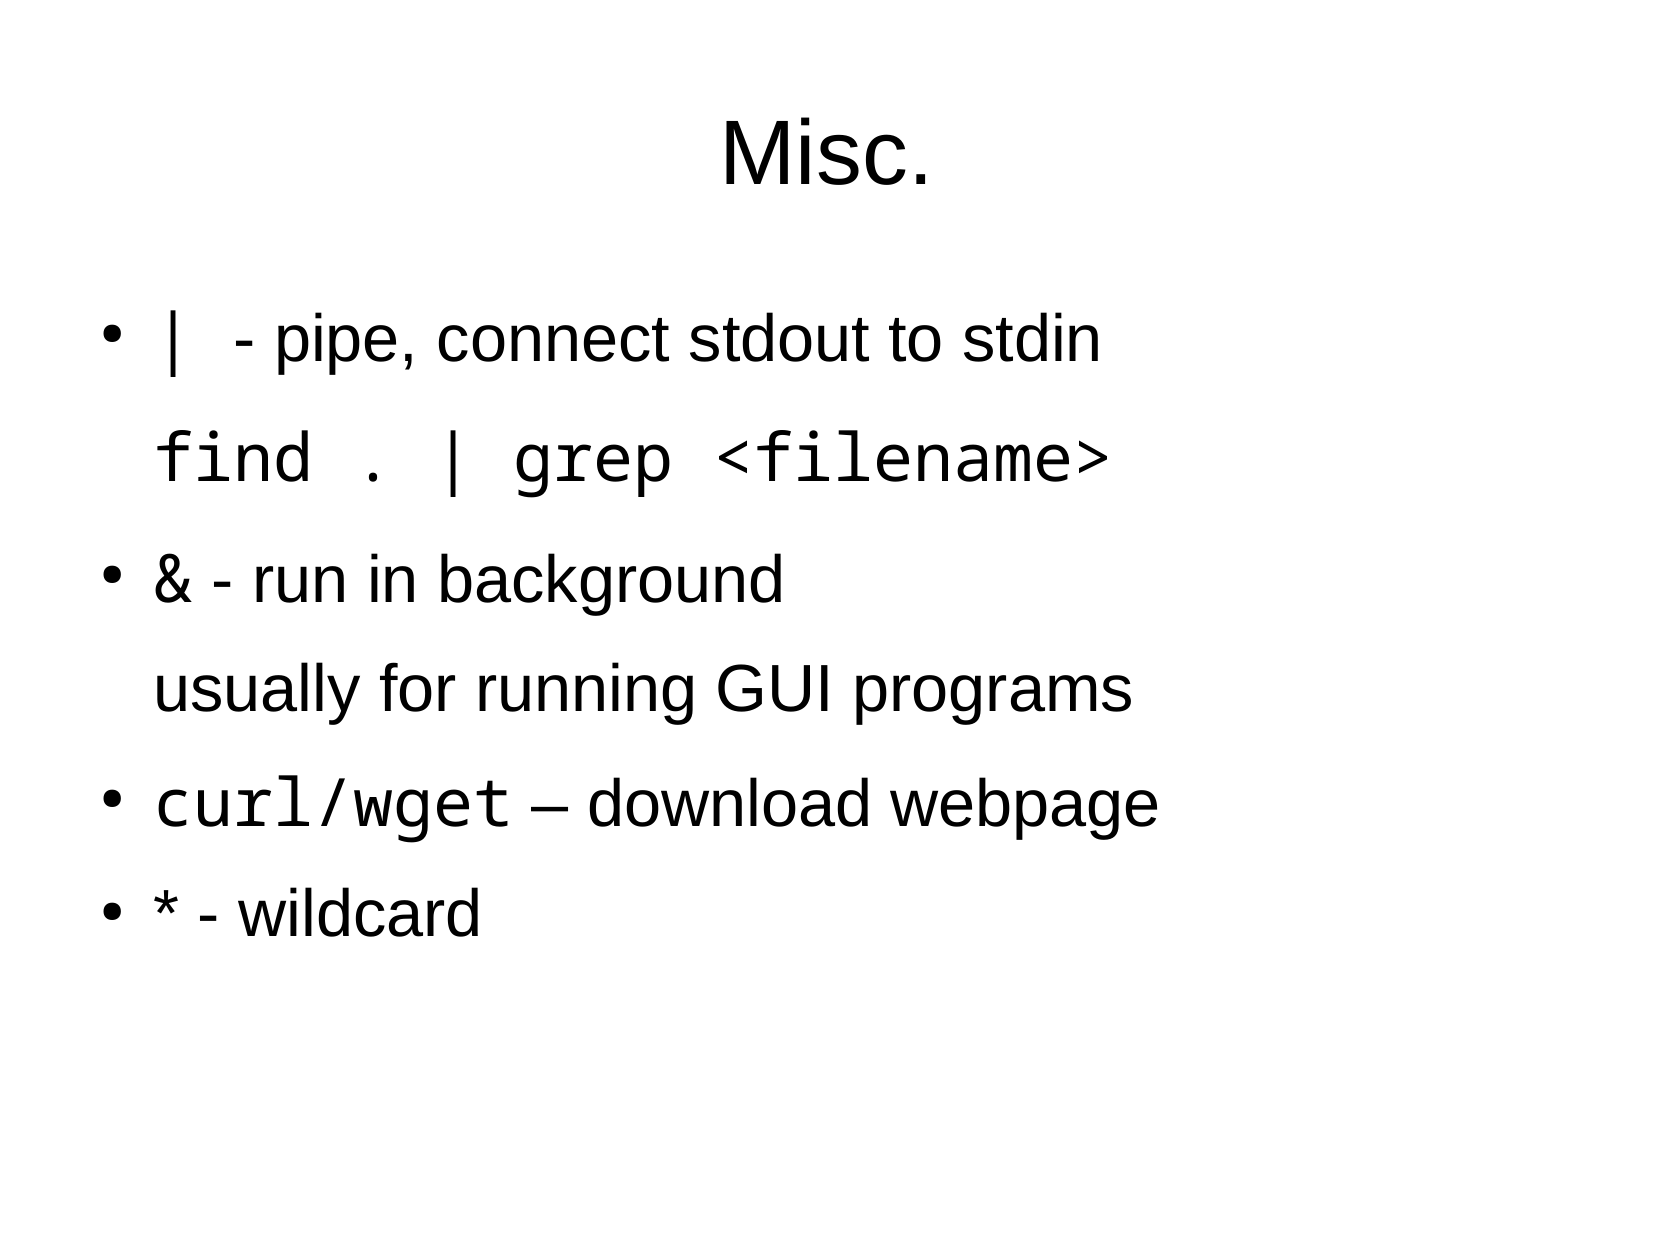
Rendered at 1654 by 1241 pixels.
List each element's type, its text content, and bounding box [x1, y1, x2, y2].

list | - pipe, connect stdout to stdin find . | grep <filename> & - run in background usually for running GUI programs curl/wget – download webpage * - wildcard [82, 290, 1571, 1010]
title Misc. [82, 49, 1571, 257]
